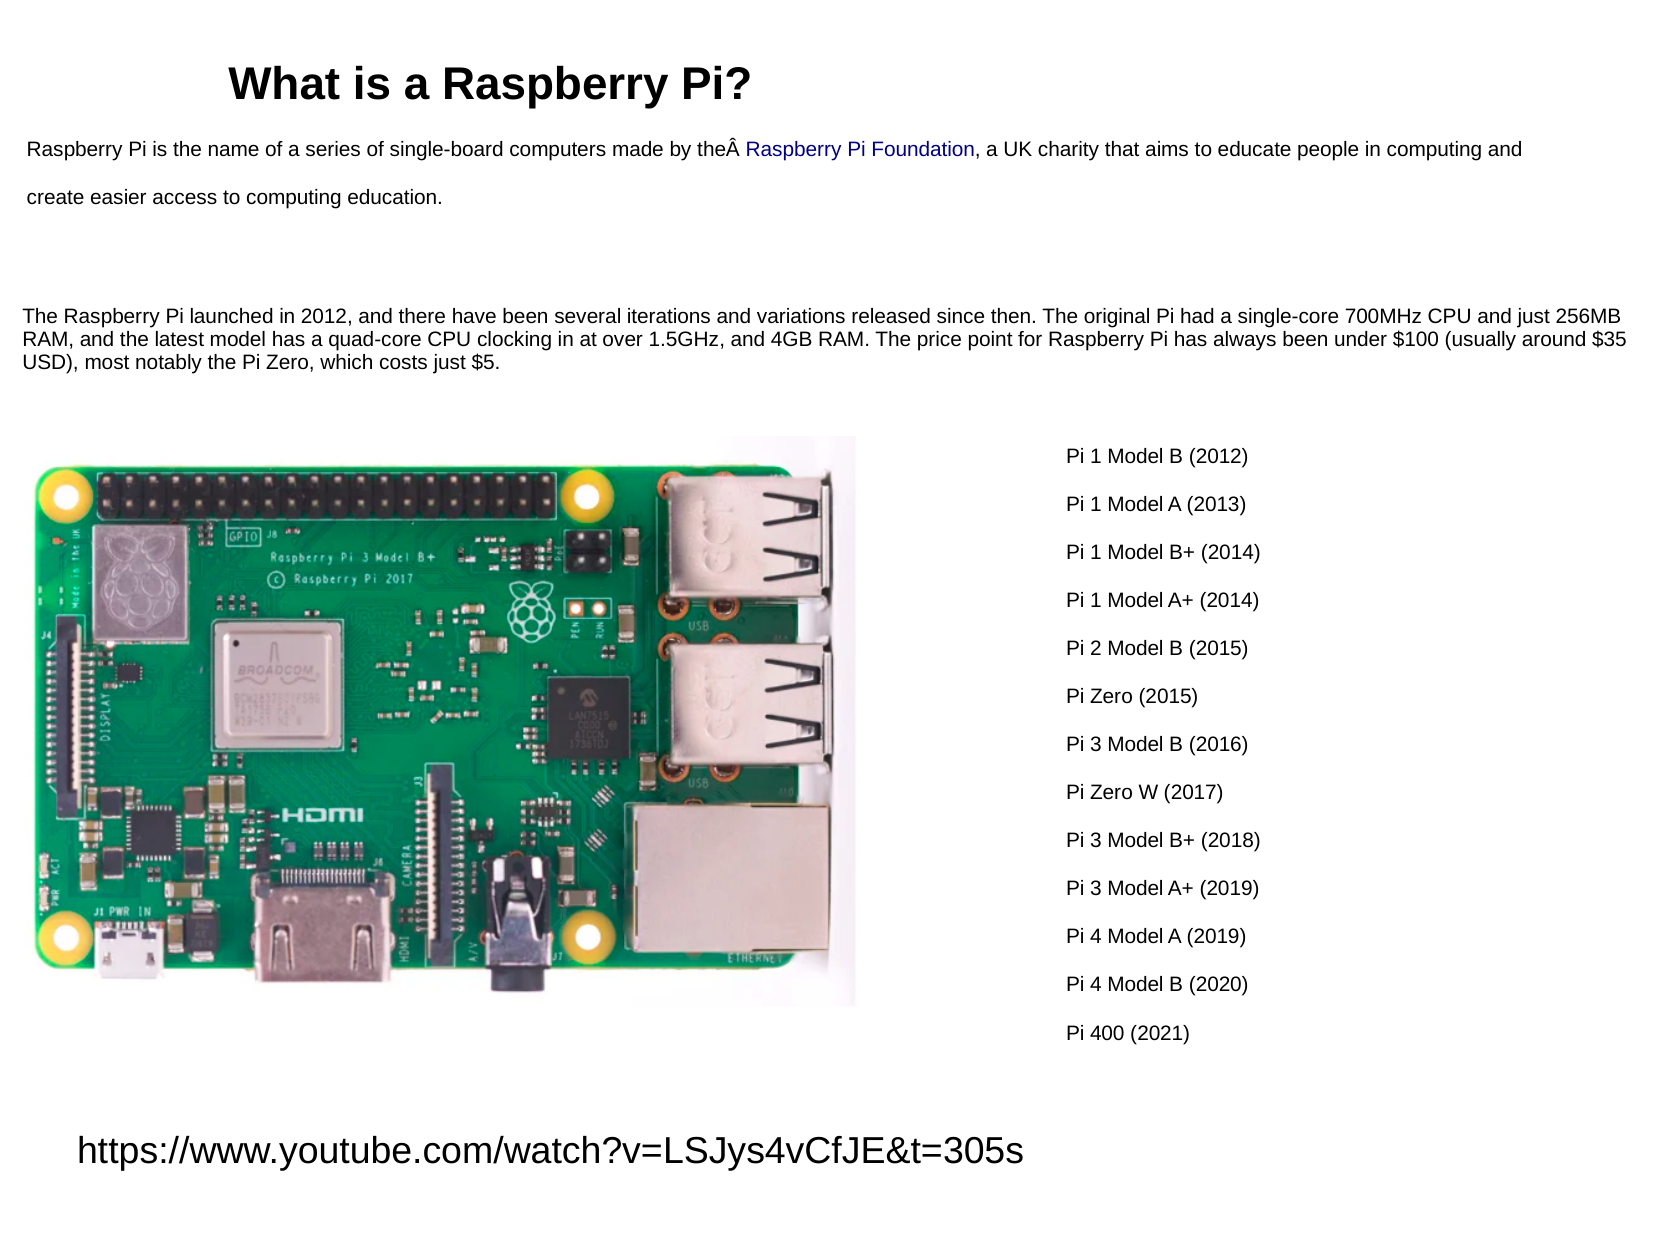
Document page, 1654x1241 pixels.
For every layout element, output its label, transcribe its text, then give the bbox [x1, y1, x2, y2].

picture [0, 436, 858, 1020]
text_box Raspberry Pi is the name of a series of single-board computers made by theÂ Raspberry Pi Foundation, a UK charity that aims to educate people in computing and create easier access to computing education. [11, 129, 1654, 217]
text_box The Raspberry Pi launched in 2012, and there have been several iterations and variations released since then. The original Pi had a single-core 700MHz CPU and just 256MB RAM, and the latest model has a quad-core CPU clocking in at over 1.5GHz, and 4GB RAM. The price point for Raspberry Pi has always been under $100 (usually around $35 USD), most notably the Pi Zero, which costs just $5. [7, 297, 1642, 382]
text_box https://www.youtube.com/watch?v=LSJys4vCfJE&t=305s [62, 1122, 1040, 1179]
text_box What is a Raspberry Pi? [213, 51, 768, 129]
text_box Pi 1 Model B (2012) Pi 1 Model A (2013) Pi 1 Model B+ (2014) Pi 1 Model A+ (2014) Pi 2 Model B (2015) Pi Zero (2015) Pi 3 Model B (2016) Pi Zero W (2017) Pi 3 Model B+ (2018) Pi 3 Model A+ (2019) Pi 4 Model A (2019) Pi 4 Model B (2020) Pi 400 (2021) [1051, 437, 1418, 1101]
